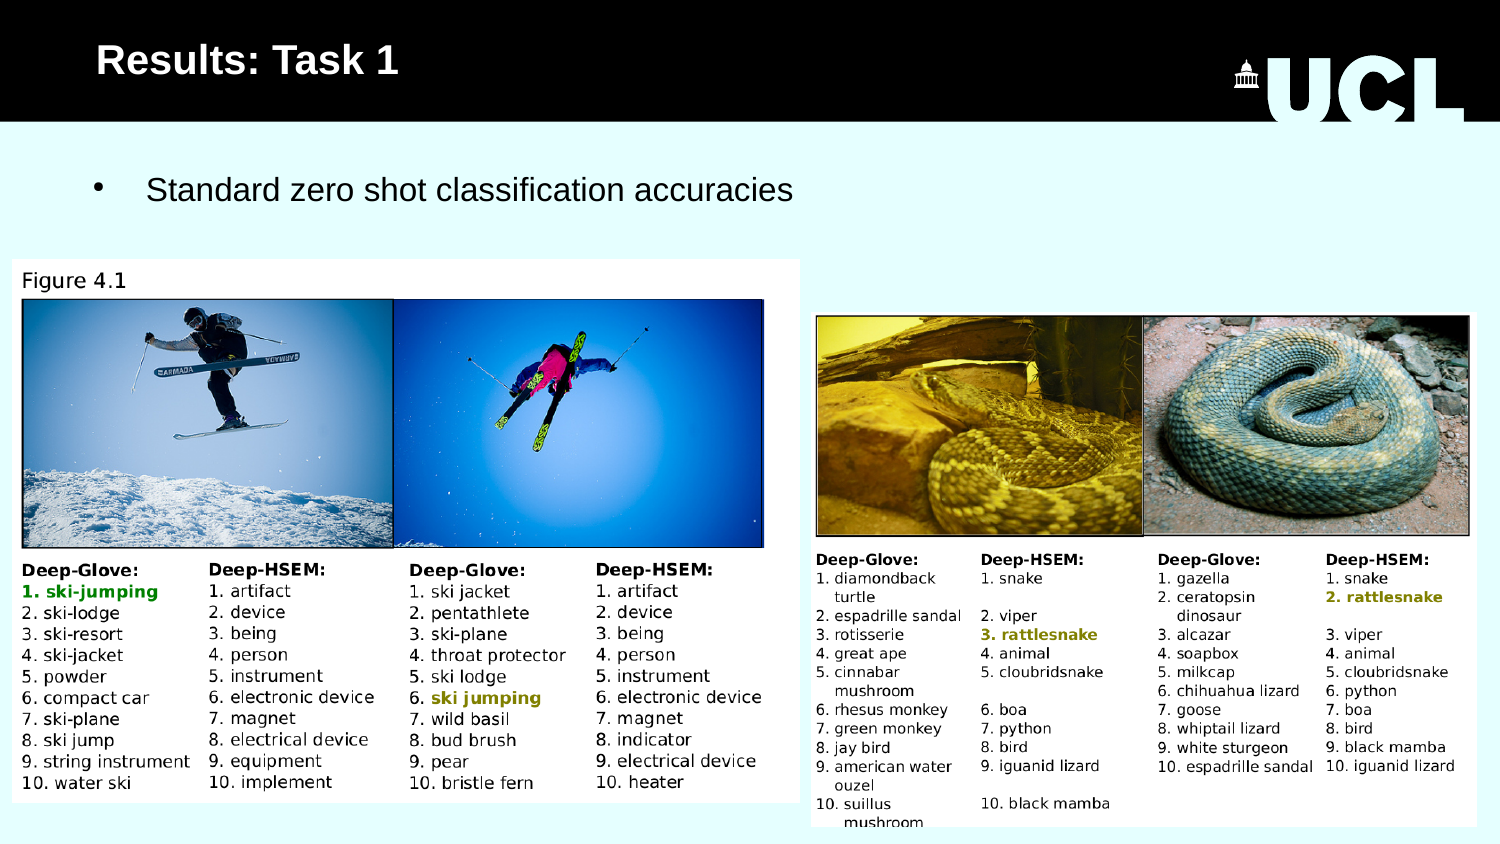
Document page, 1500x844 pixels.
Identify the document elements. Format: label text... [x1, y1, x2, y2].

list Standard zero shot classification accuracies [75, 167, 1425, 658]
picture [1234, 59, 1259, 88]
picture [12, 259, 800, 803]
text_box [0, 0, 1500, 122]
text_box Results: Task 1 [95, 32, 400, 83]
picture [811, 312, 1477, 827]
